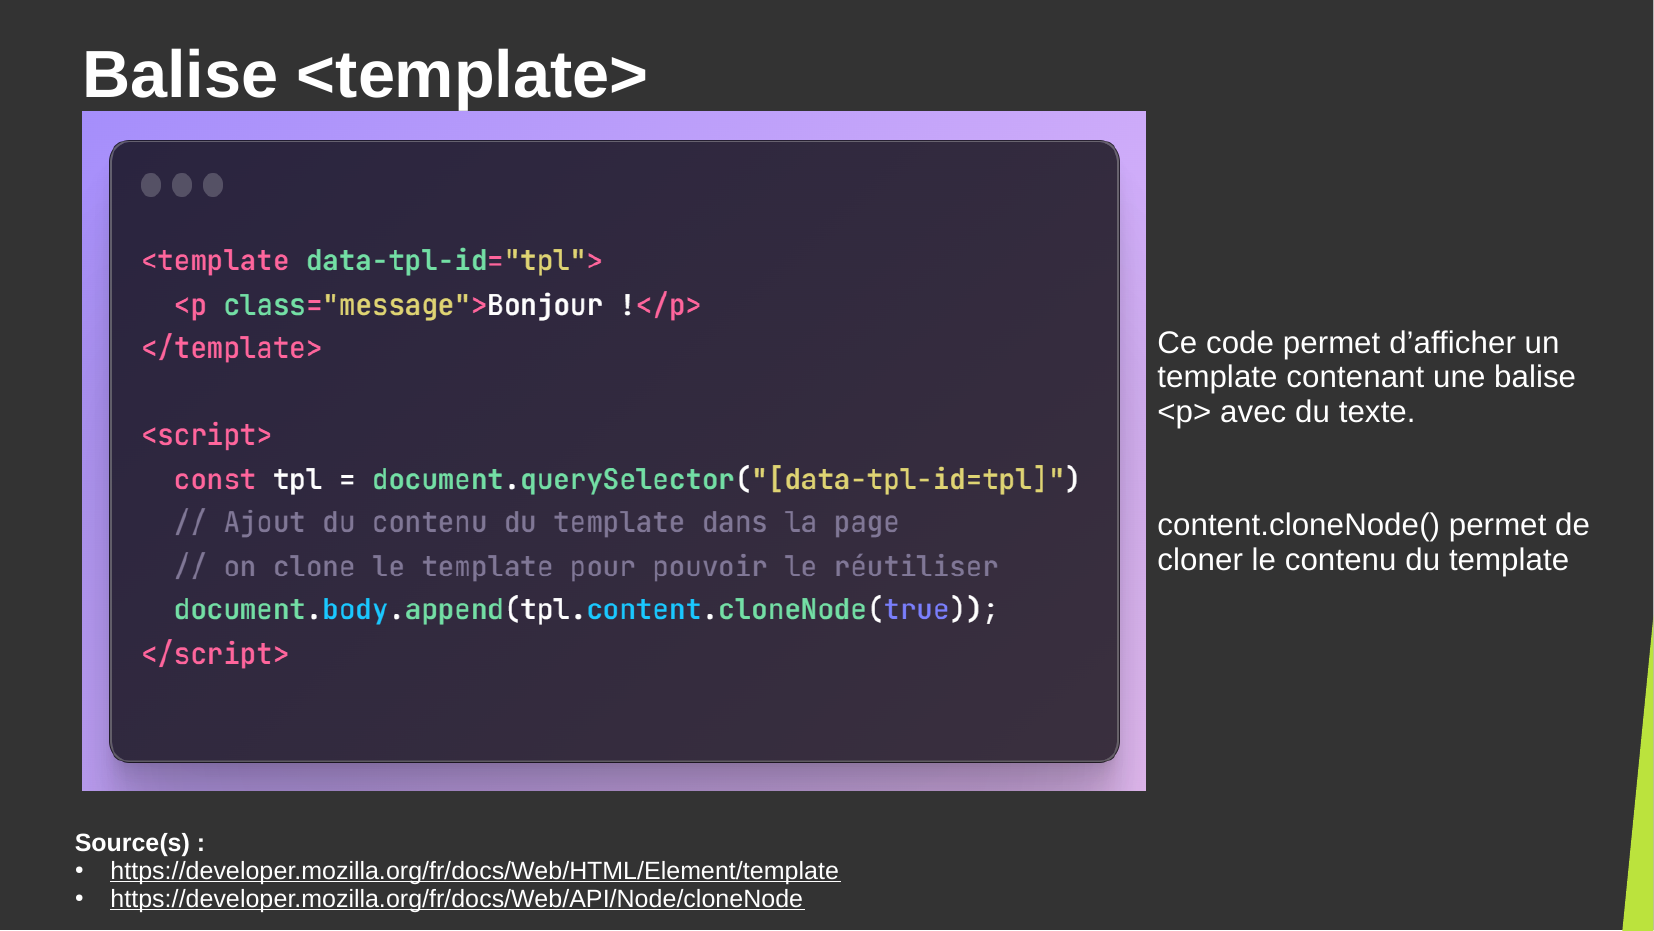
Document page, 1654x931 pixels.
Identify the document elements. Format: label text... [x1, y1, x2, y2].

text_box Source(s) : https://developer.mozilla.org/fr/docs/Web/HTML/Element/template https://developer.mozilla.org/fr/docs/Web/API/Node/cloneNode [60, 821, 1546, 931]
list Ce code permet d’afficher un template contenant une balise <p> avec du texte. content.cloneNode() permet de cloner le contenu du template [1157, 324, 1595, 591]
picture [82, 111, 1146, 791]
title Balise <template> [82, 37, 1571, 112]
text_box [1622, 609, 1654, 931]
